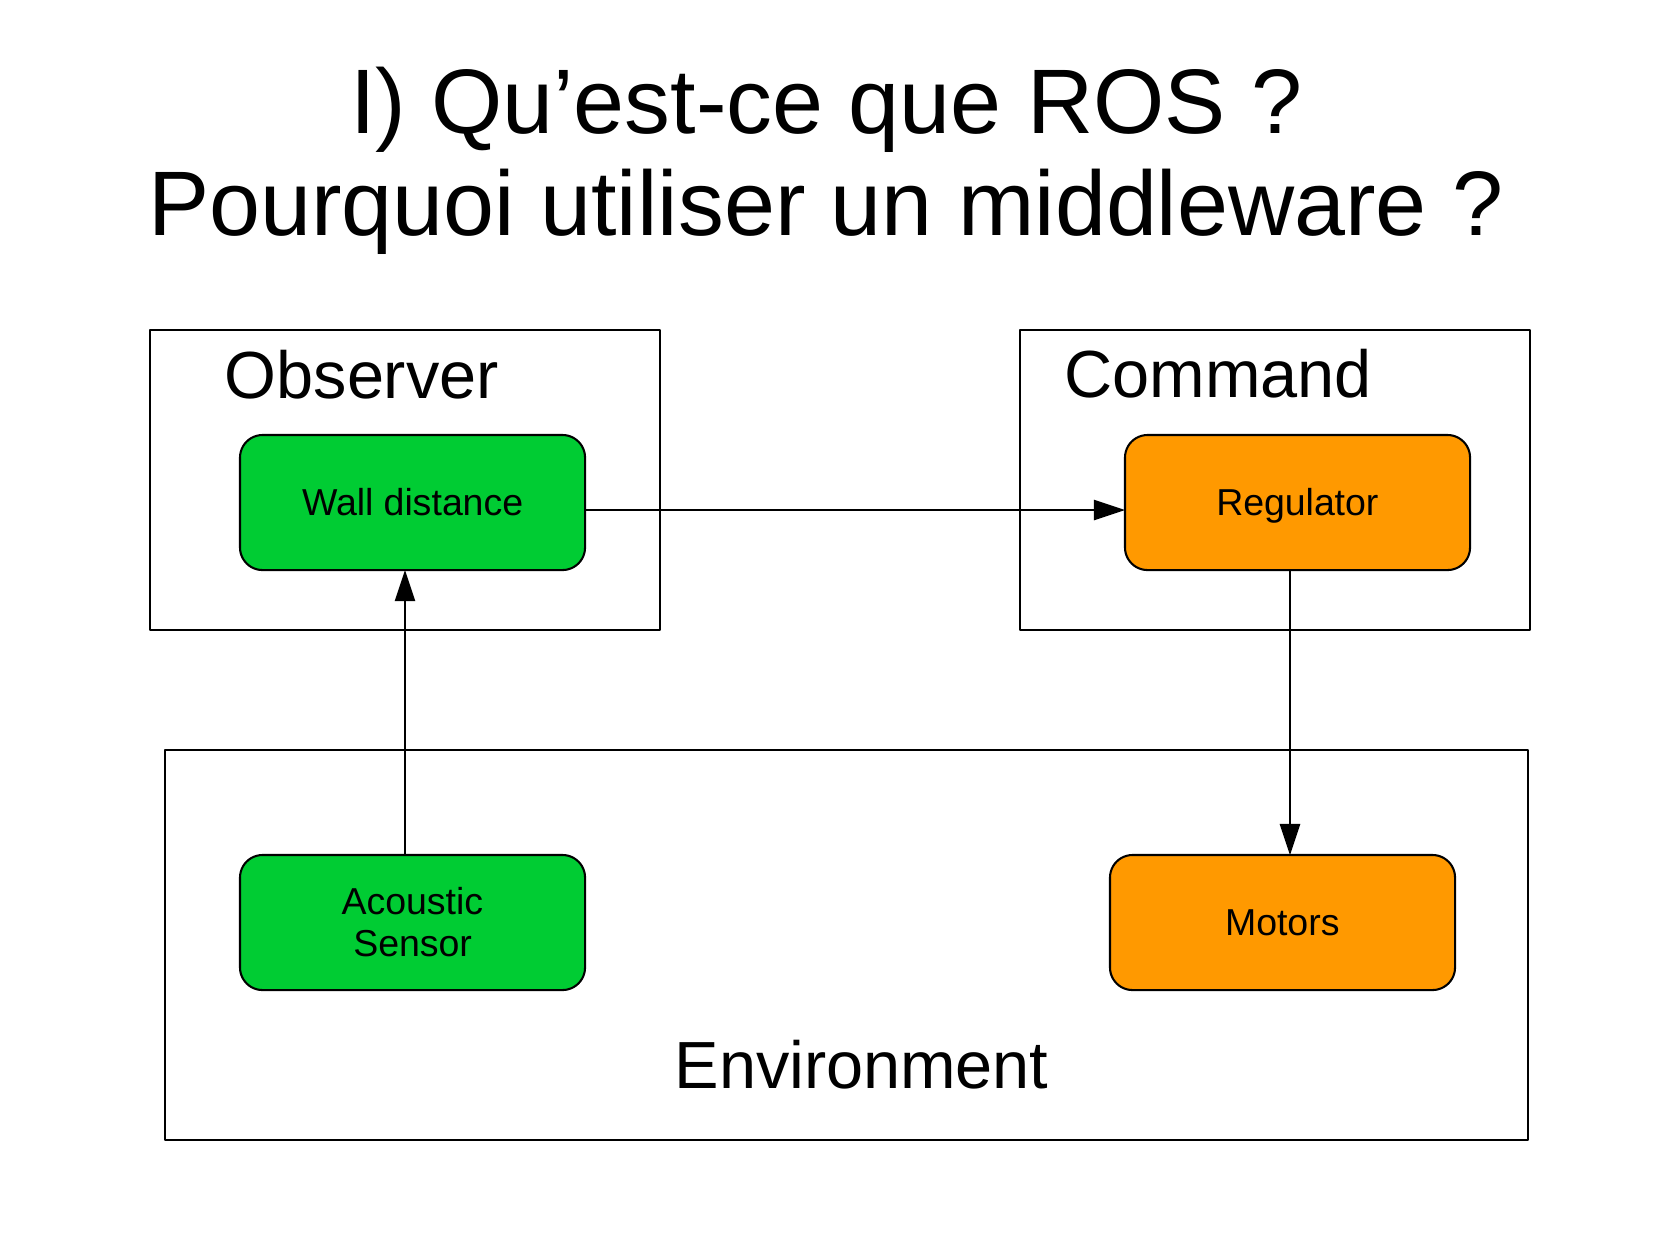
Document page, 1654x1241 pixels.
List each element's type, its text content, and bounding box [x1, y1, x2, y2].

text_box Regulator [1125, 435, 1471, 571]
text_box Observer [210, 330, 676, 421]
text_box Environment [660, 1020, 1126, 1111]
text_box [1020, 330, 1531, 631]
text_box Command [1050, 330, 1516, 420]
text_box Motors [1110, 855, 1456, 991]
text_box [150, 330, 661, 631]
text_box [164, 750, 1528, 1141]
title I) Qu’est-ce que ROS ? Pourquoi utiliser un middleware ? [82, 49, 1571, 257]
text_box [1020, 511, 1289, 631]
text_box [406, 511, 661, 631]
text_box Wall distance [240, 435, 586, 571]
text_box Acoustic Sensor [240, 855, 586, 991]
